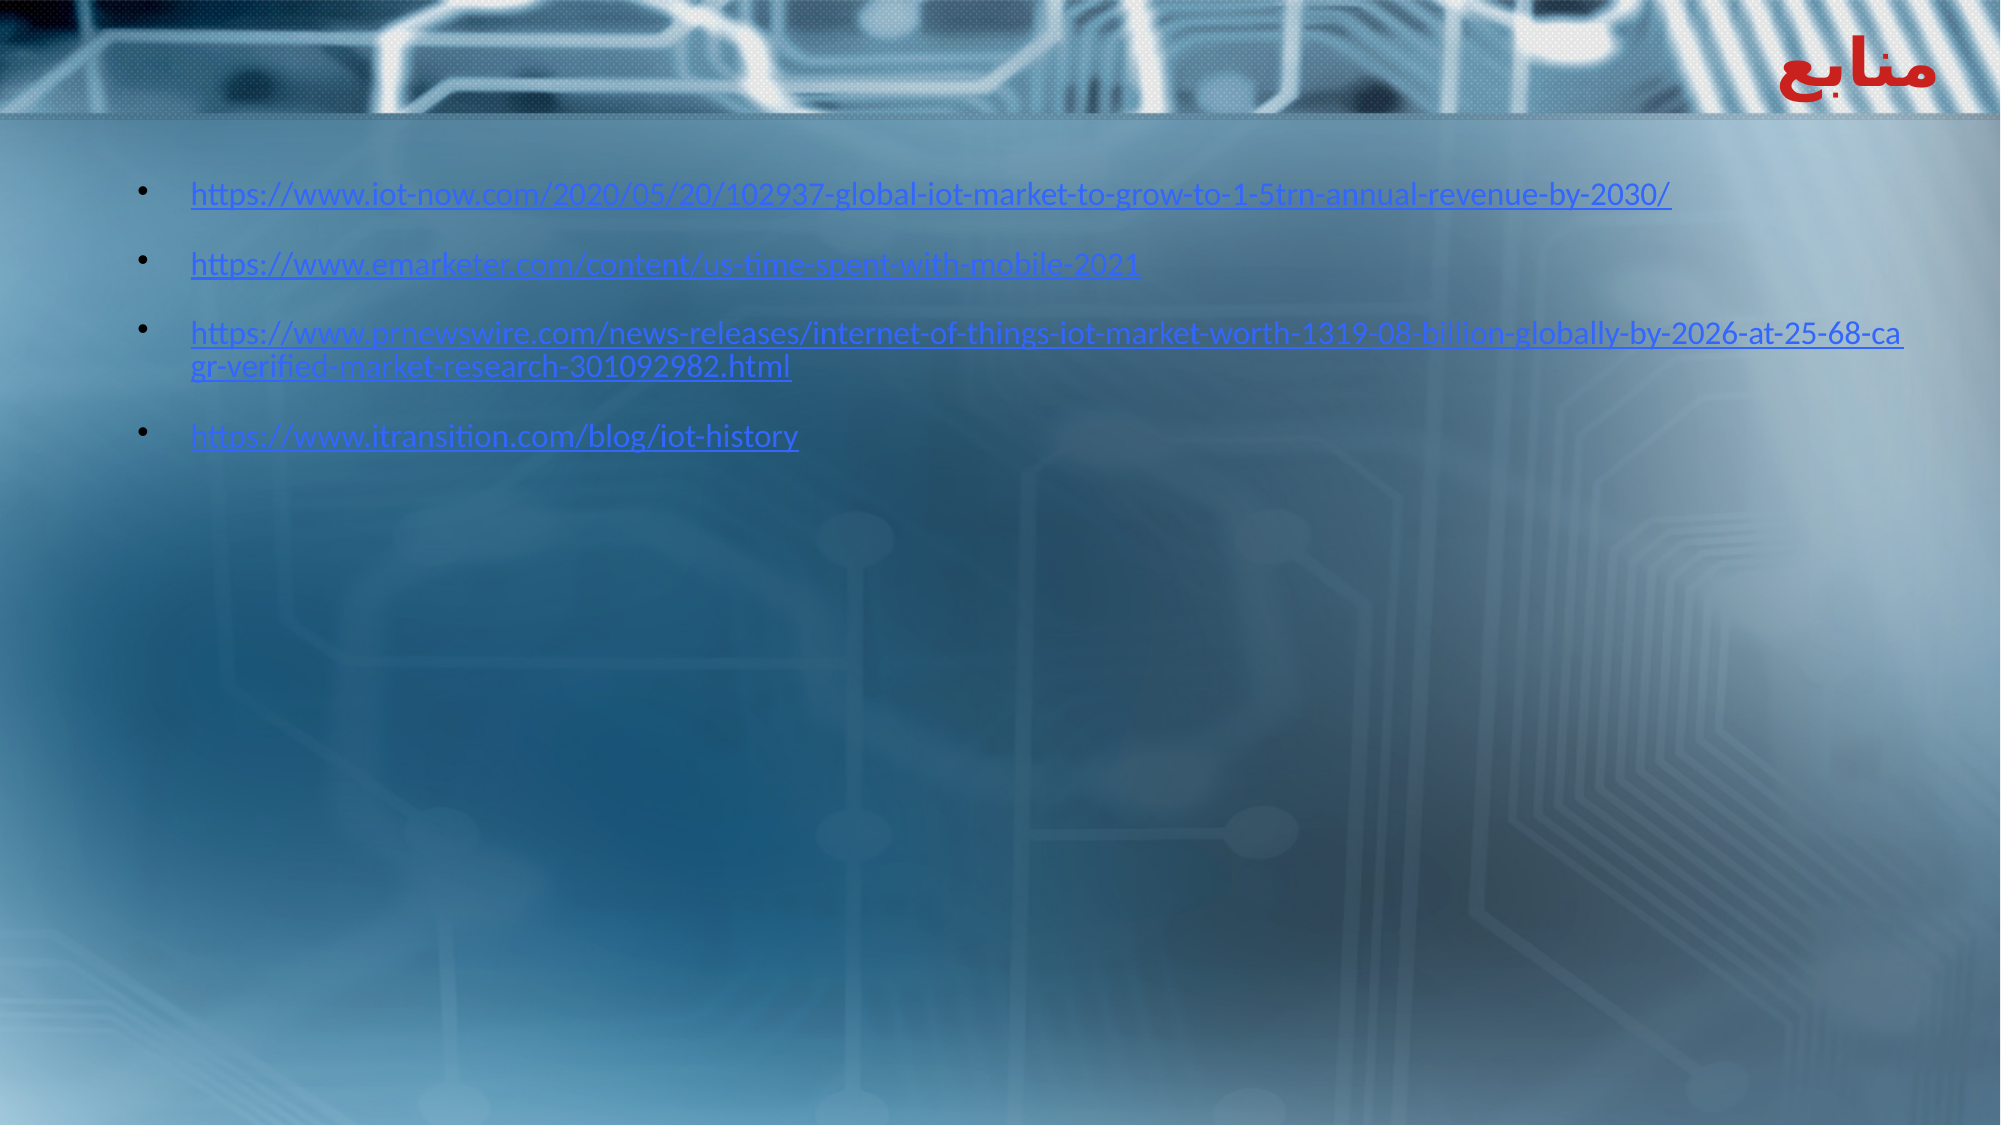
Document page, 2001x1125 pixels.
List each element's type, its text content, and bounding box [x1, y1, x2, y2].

text_box منابع [0, 0, 2000, 120]
text_box https://www.iot-now.com/2020/05/20/102937-global-iot-market-to-grow-to-1-5trn-annual-revenue-by-2030/ https://www.emarketer.com/content/us-time-spent-with-mobile-2021 https://www.prnewswire.com/news-releases/internet-of-things-iot-market-worth-1319-08-billion-globally-by-2026-at-25-68-cagr-verified-market-research-301092982.html https://www.itransition.com/blog/iot-history [105, 164, 1920, 1050]
picture [0, 0, 2001, 1125]
